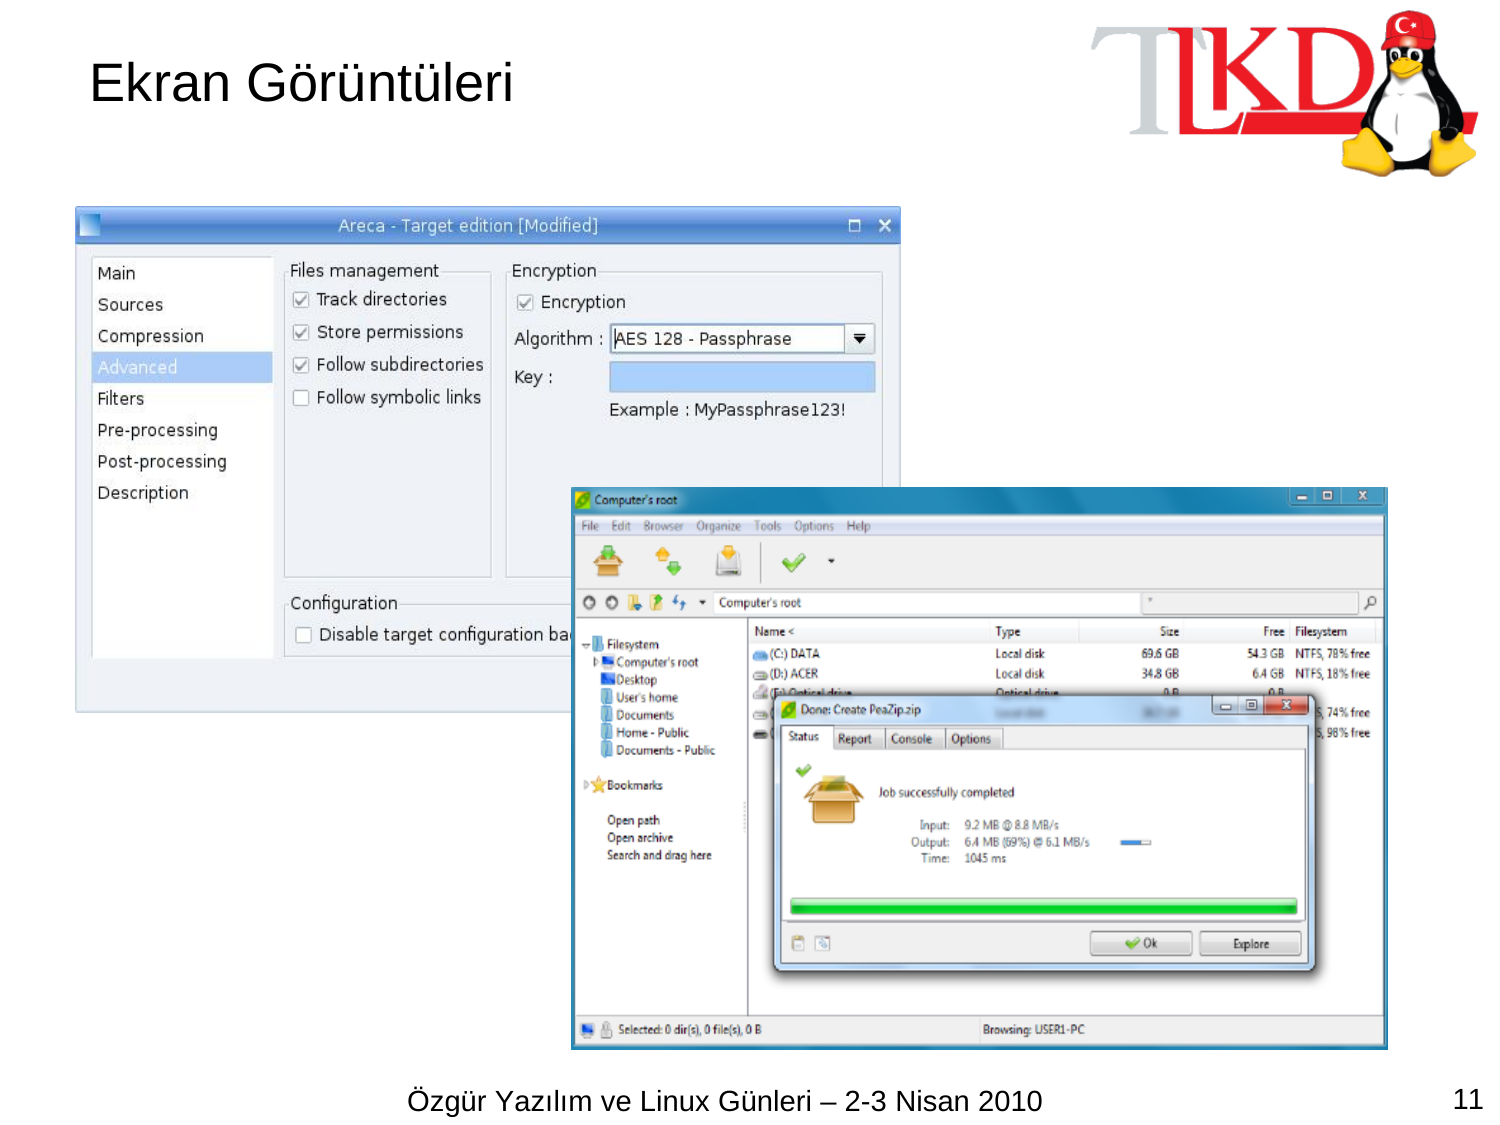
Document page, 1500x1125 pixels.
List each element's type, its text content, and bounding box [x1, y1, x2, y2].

picture [75, 206, 1388, 1051]
picture [1087, 0, 1491, 188]
title Ekran Görüntüleri [75, 45, 1070, 151]
